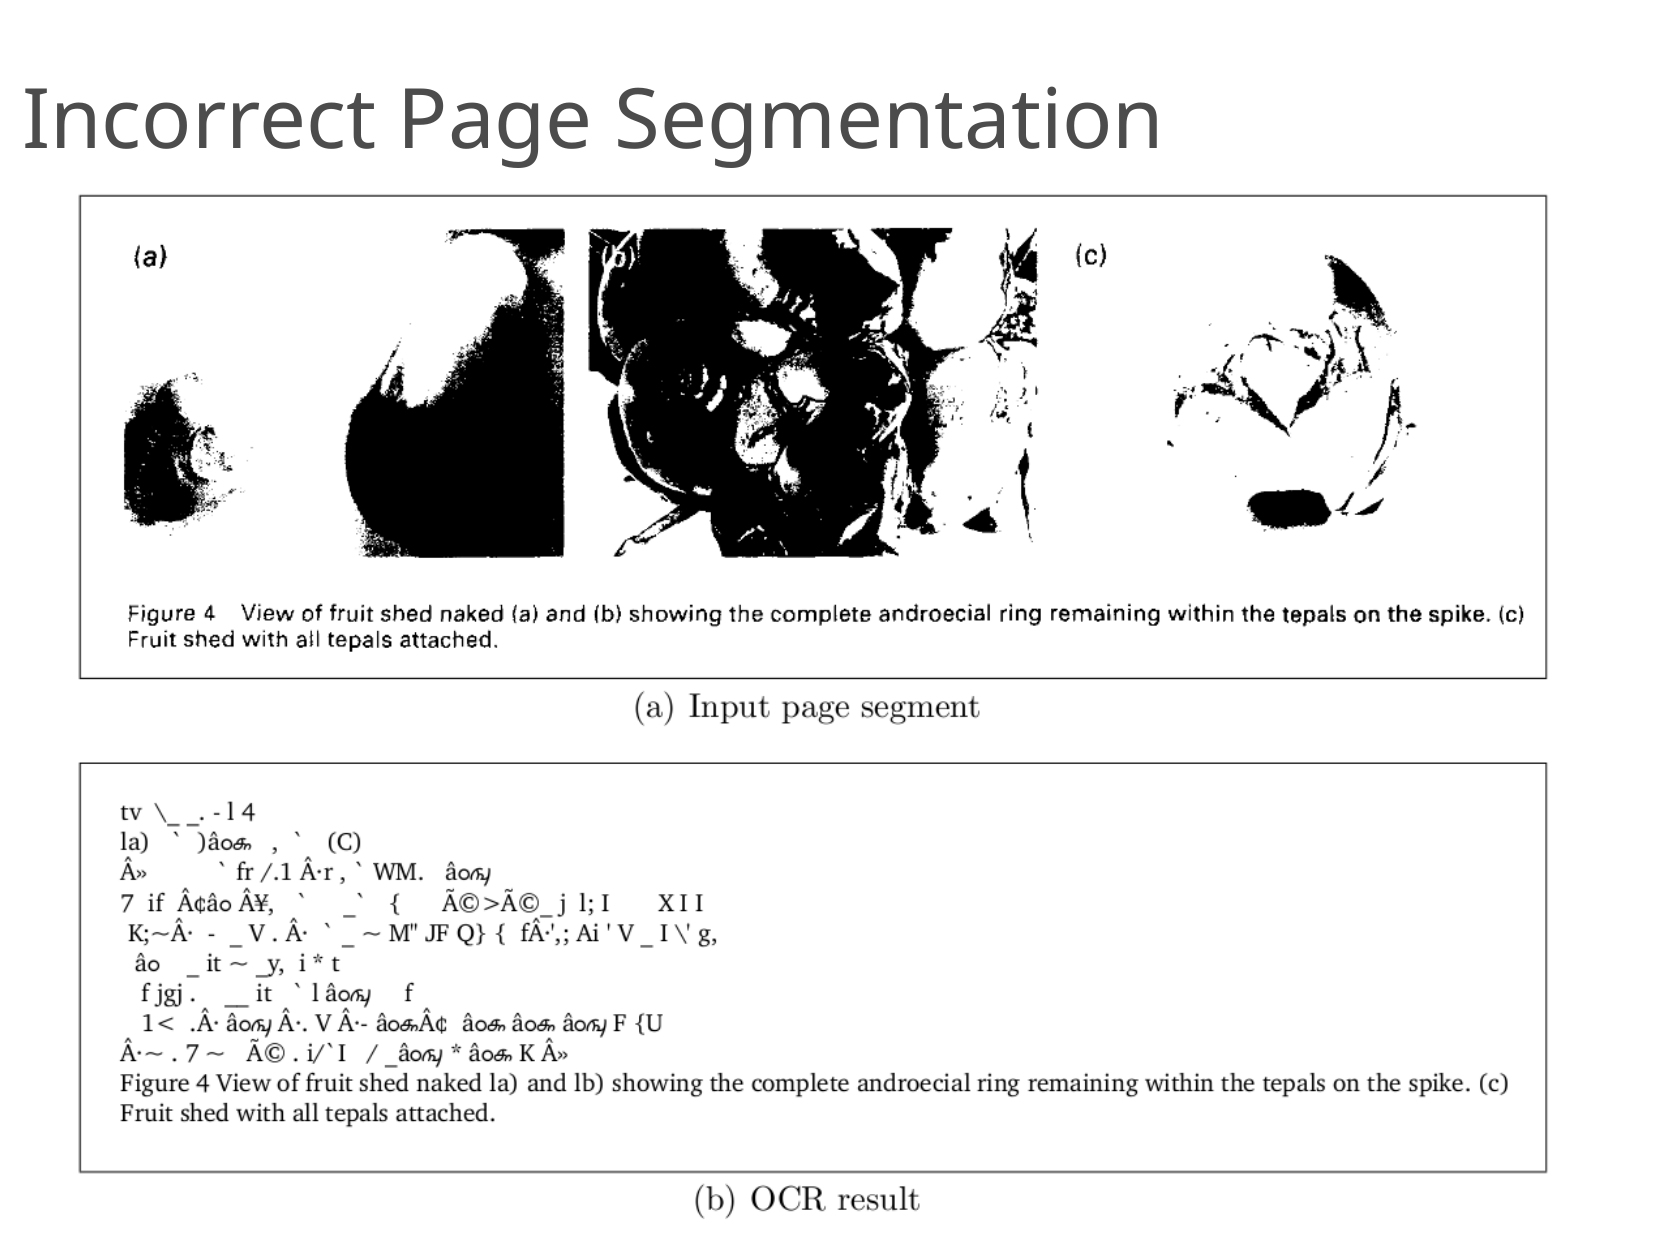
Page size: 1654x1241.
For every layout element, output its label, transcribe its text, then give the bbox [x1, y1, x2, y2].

title Incorrect Page Segmentation [22, 26, 1654, 205]
picture [76, 189, 1552, 1223]
